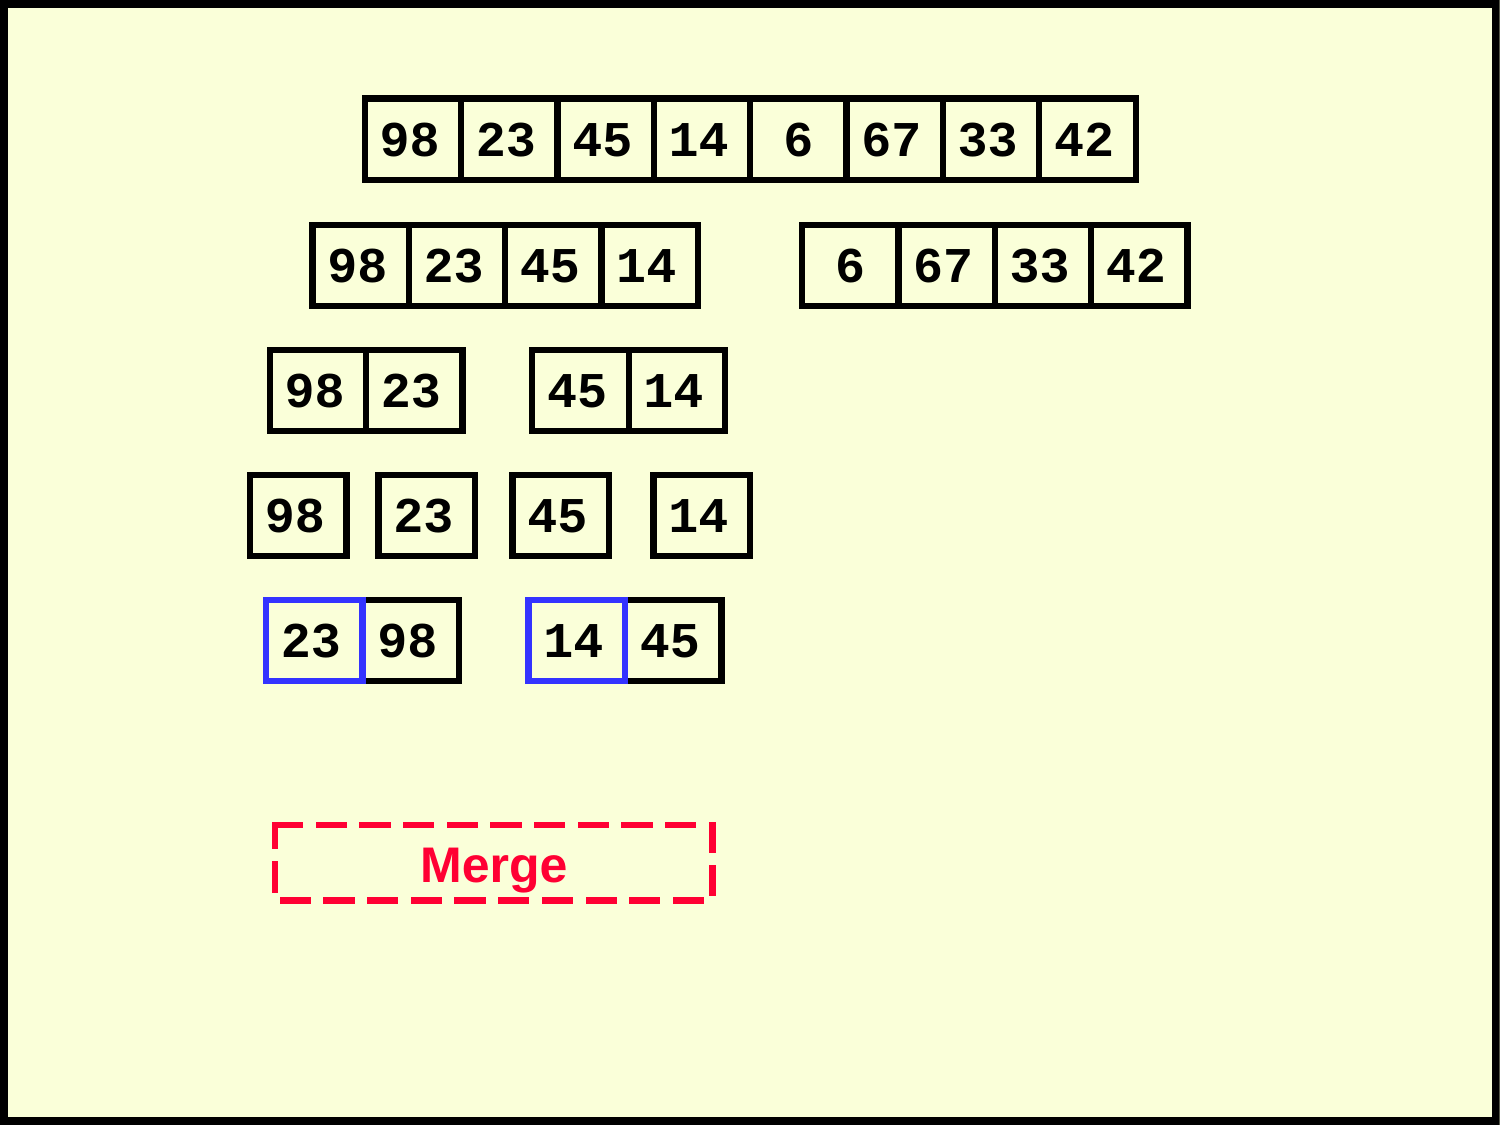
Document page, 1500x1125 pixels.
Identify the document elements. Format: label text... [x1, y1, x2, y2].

text_box 33 [942, 98, 1039, 180]
text_box 45 [512, 474, 609, 557]
text_box 98 [269, 350, 367, 432]
text_box 23 [378, 474, 475, 557]
text_box 6 [750, 98, 847, 180]
text_box 45 [625, 600, 722, 682]
text_box Merge [275, 824, 713, 901]
text_box 23 [462, 98, 558, 180]
text_box 33 [994, 224, 1091, 307]
text_box 98 [364, 98, 462, 180]
text_box 14 [528, 600, 625, 682]
text_box 98 [363, 600, 459, 682]
text_box 98 [249, 474, 347, 557]
text_box 67 [847, 98, 942, 180]
text_box 98 [312, 224, 409, 307]
text_box 14 [601, 224, 698, 307]
text_box 23 [367, 350, 463, 432]
text_box 67 [899, 224, 994, 307]
text_box 23 [266, 600, 363, 682]
text_box 14 [653, 474, 751, 557]
text_box 23 [409, 224, 506, 307]
text_box 6 [802, 224, 899, 307]
text_box 14 [628, 350, 726, 432]
text_box 14 [653, 98, 750, 180]
text_box 45 [532, 350, 628, 432]
text_box 45 [558, 98, 653, 180]
text_box 45 [506, 224, 601, 307]
text_box 42 [1039, 98, 1136, 180]
text_box 42 [1091, 224, 1188, 307]
